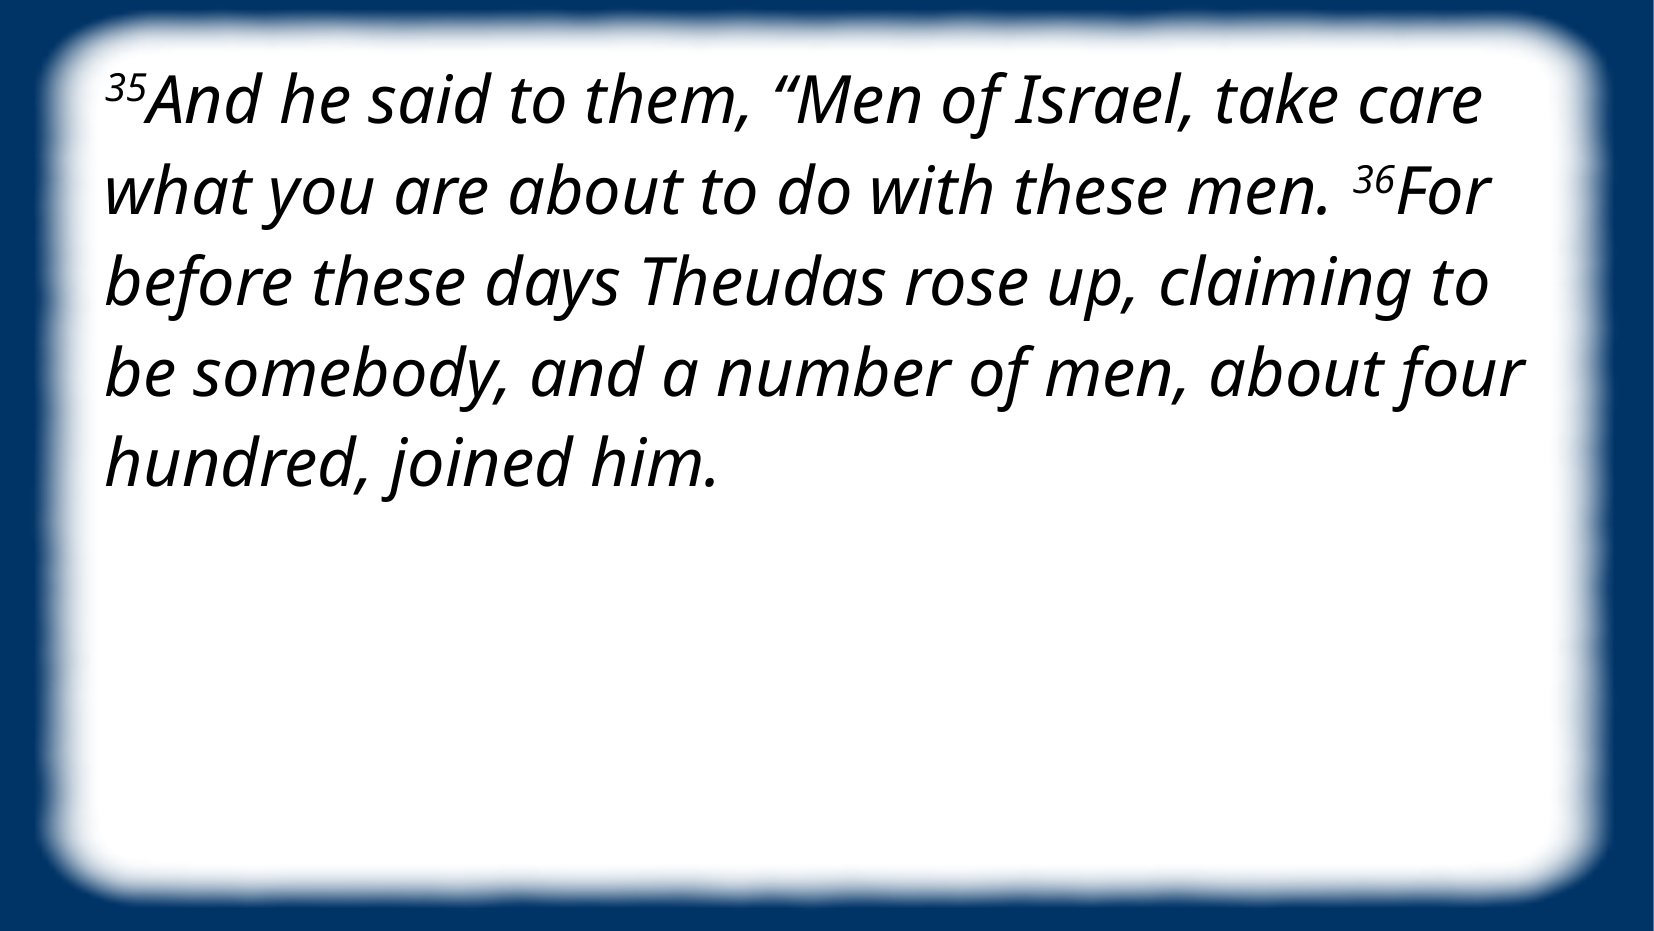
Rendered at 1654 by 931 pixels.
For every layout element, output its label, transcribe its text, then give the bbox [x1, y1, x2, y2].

text_box 35And he said to them, “Men of Israel, take care what you are about to do with these men. 36For before these days Theudas rose up, claiming to be somebody, and a number of men, about four hundred, joined him. [90, 45, 1546, 504]
picture [0, 0, 1654, 931]
